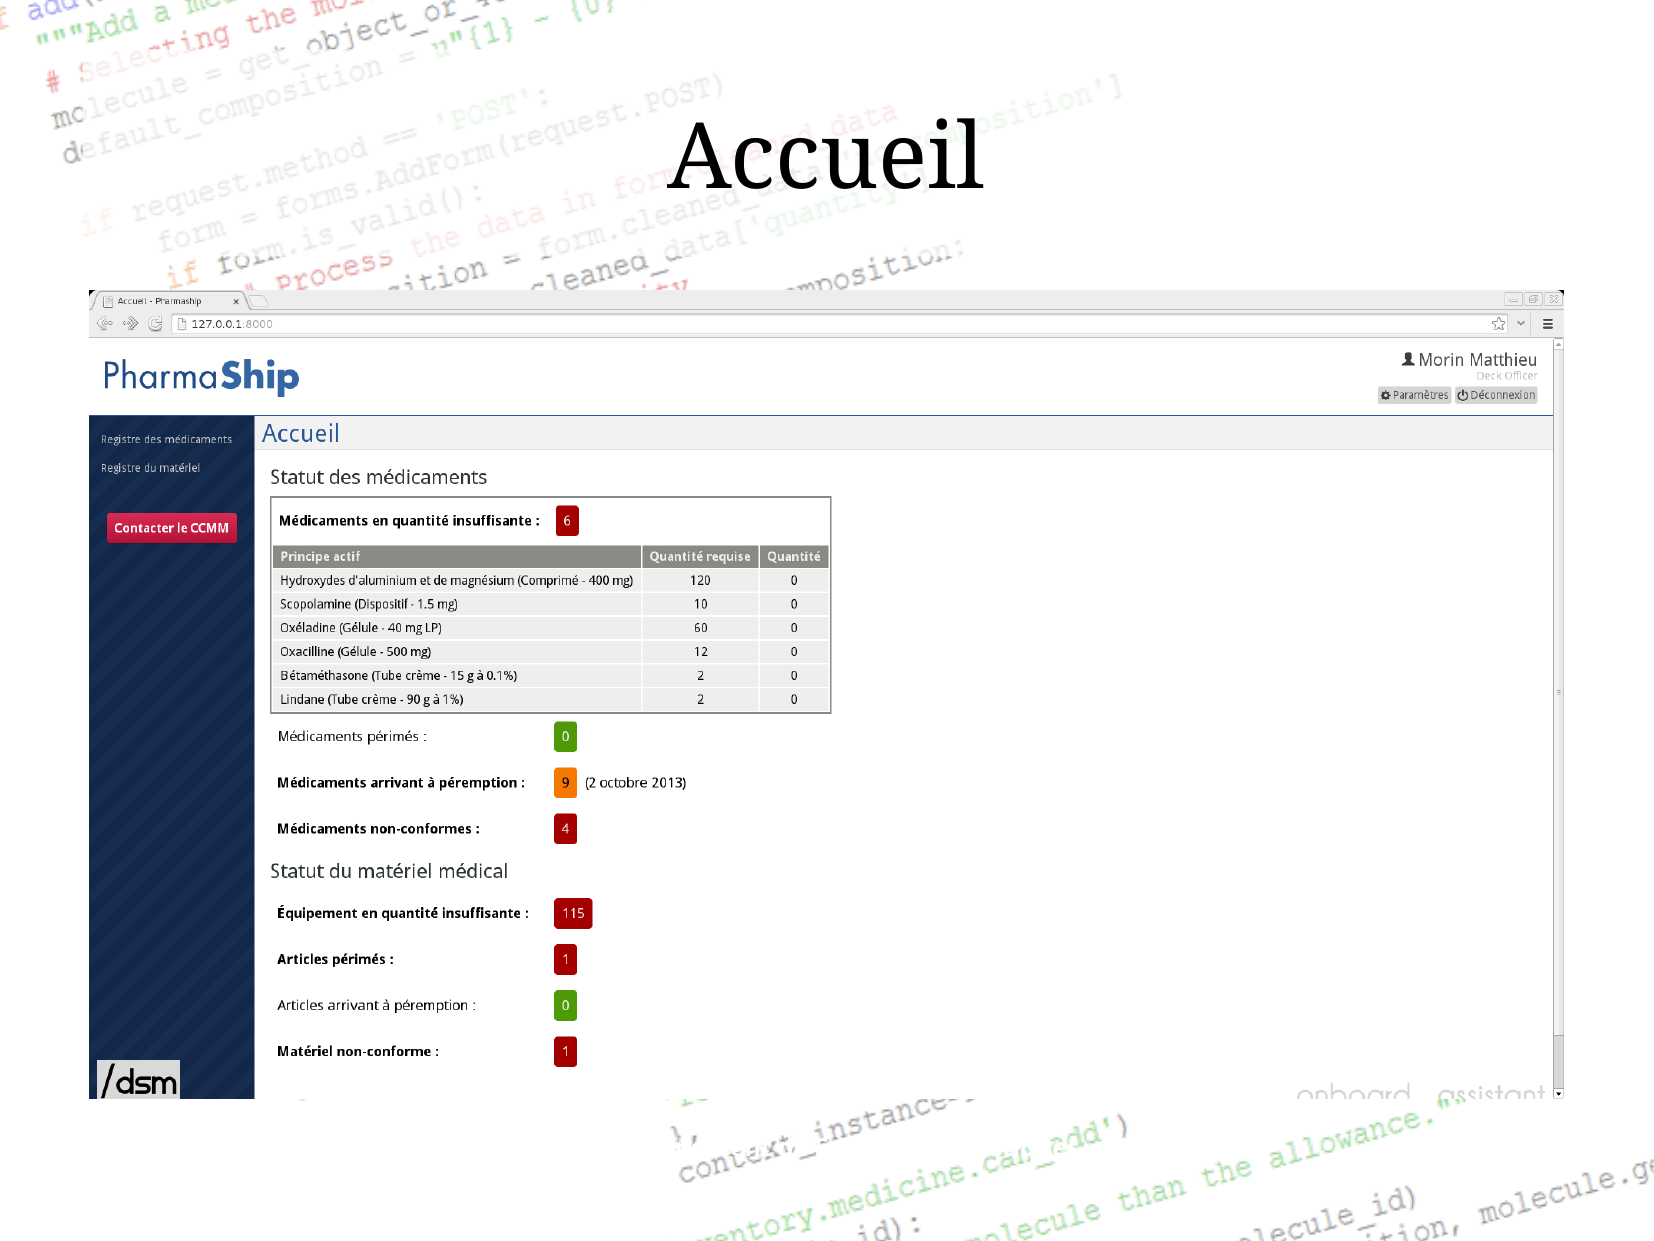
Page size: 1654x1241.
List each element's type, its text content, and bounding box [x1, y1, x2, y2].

title Accueil [82, 49, 1571, 257]
picture [0, 0, 1654, 1241]
